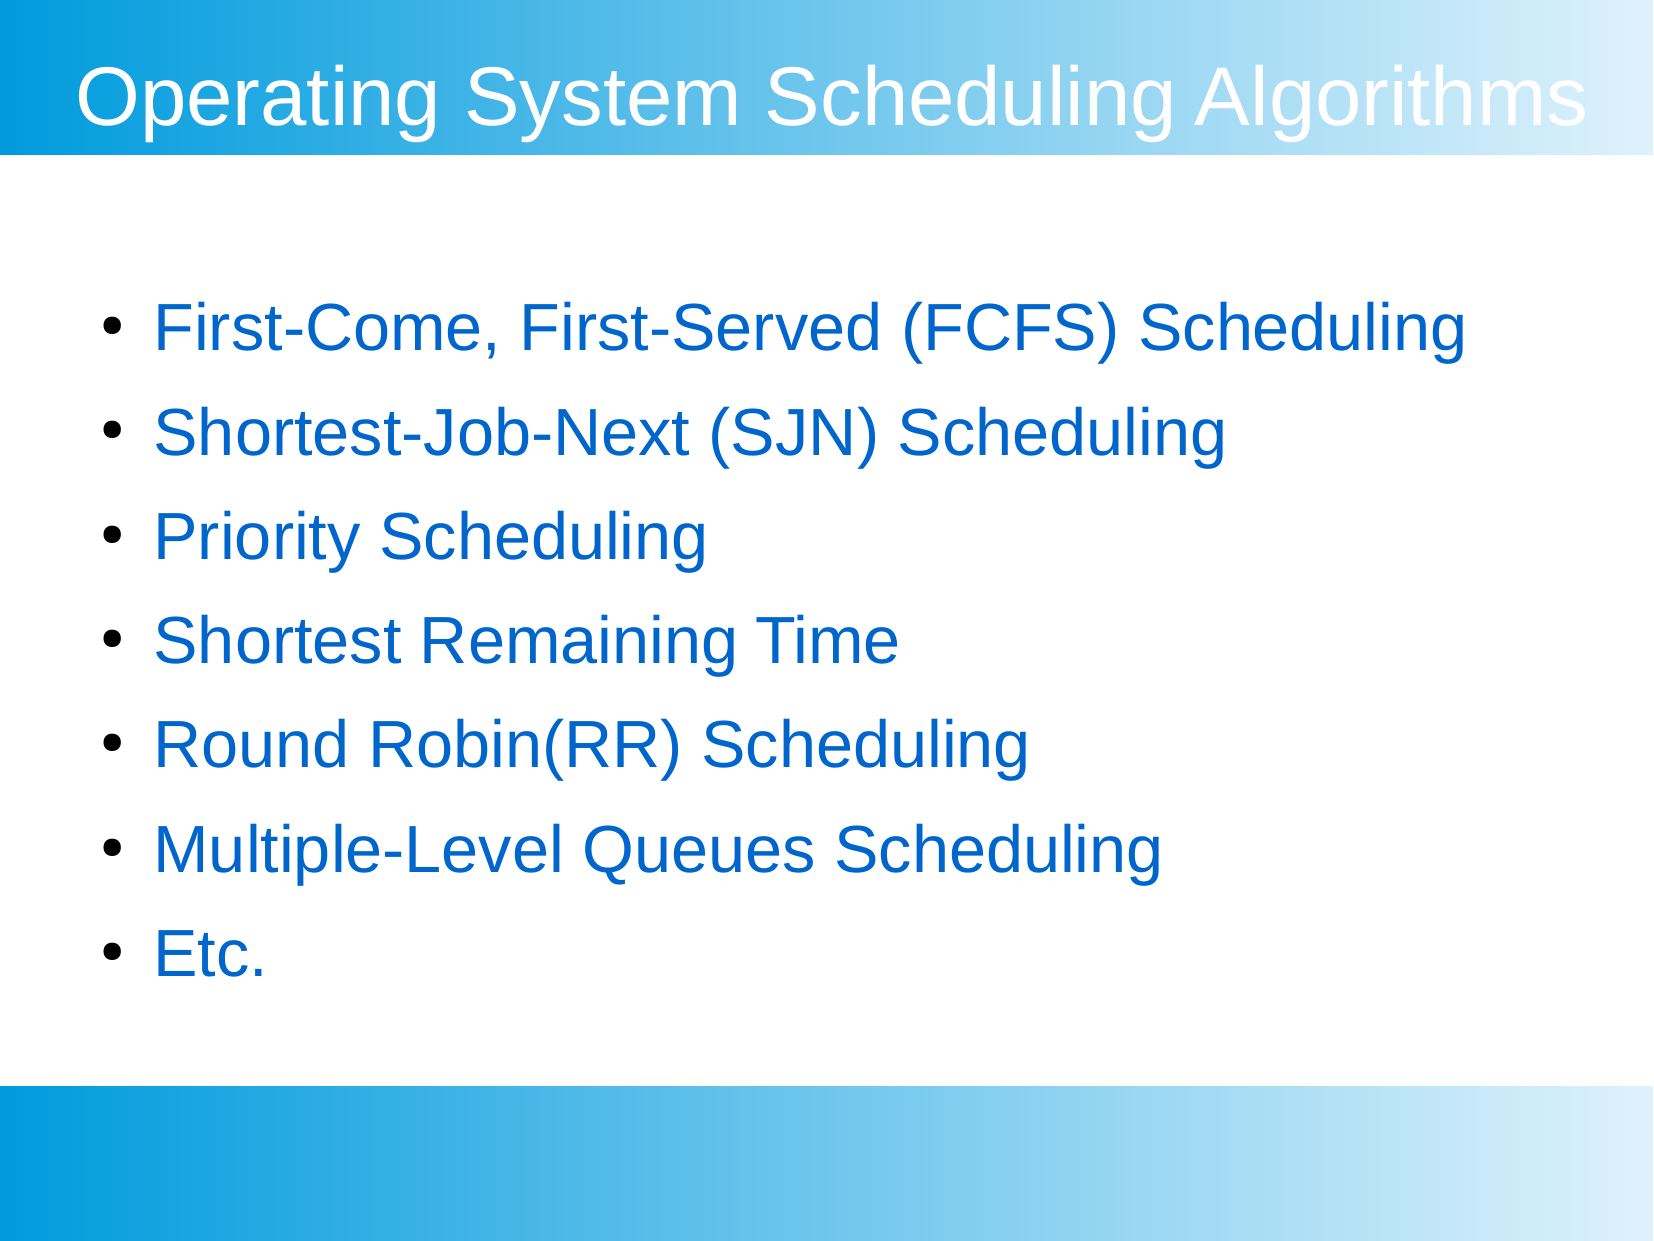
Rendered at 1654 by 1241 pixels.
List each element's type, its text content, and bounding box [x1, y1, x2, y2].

list First-Come, First-Served (FCFS) Scheduling Shortest-Job-Next (SJN) Scheduling Priority Scheduling Shortest Remaining Time Round Robin(RR) Scheduling Multiple-Level Queues Scheduling Etc. [82, 290, 1571, 1010]
title Operating System Scheduling Algorithms [0, 0, 1654, 200]
